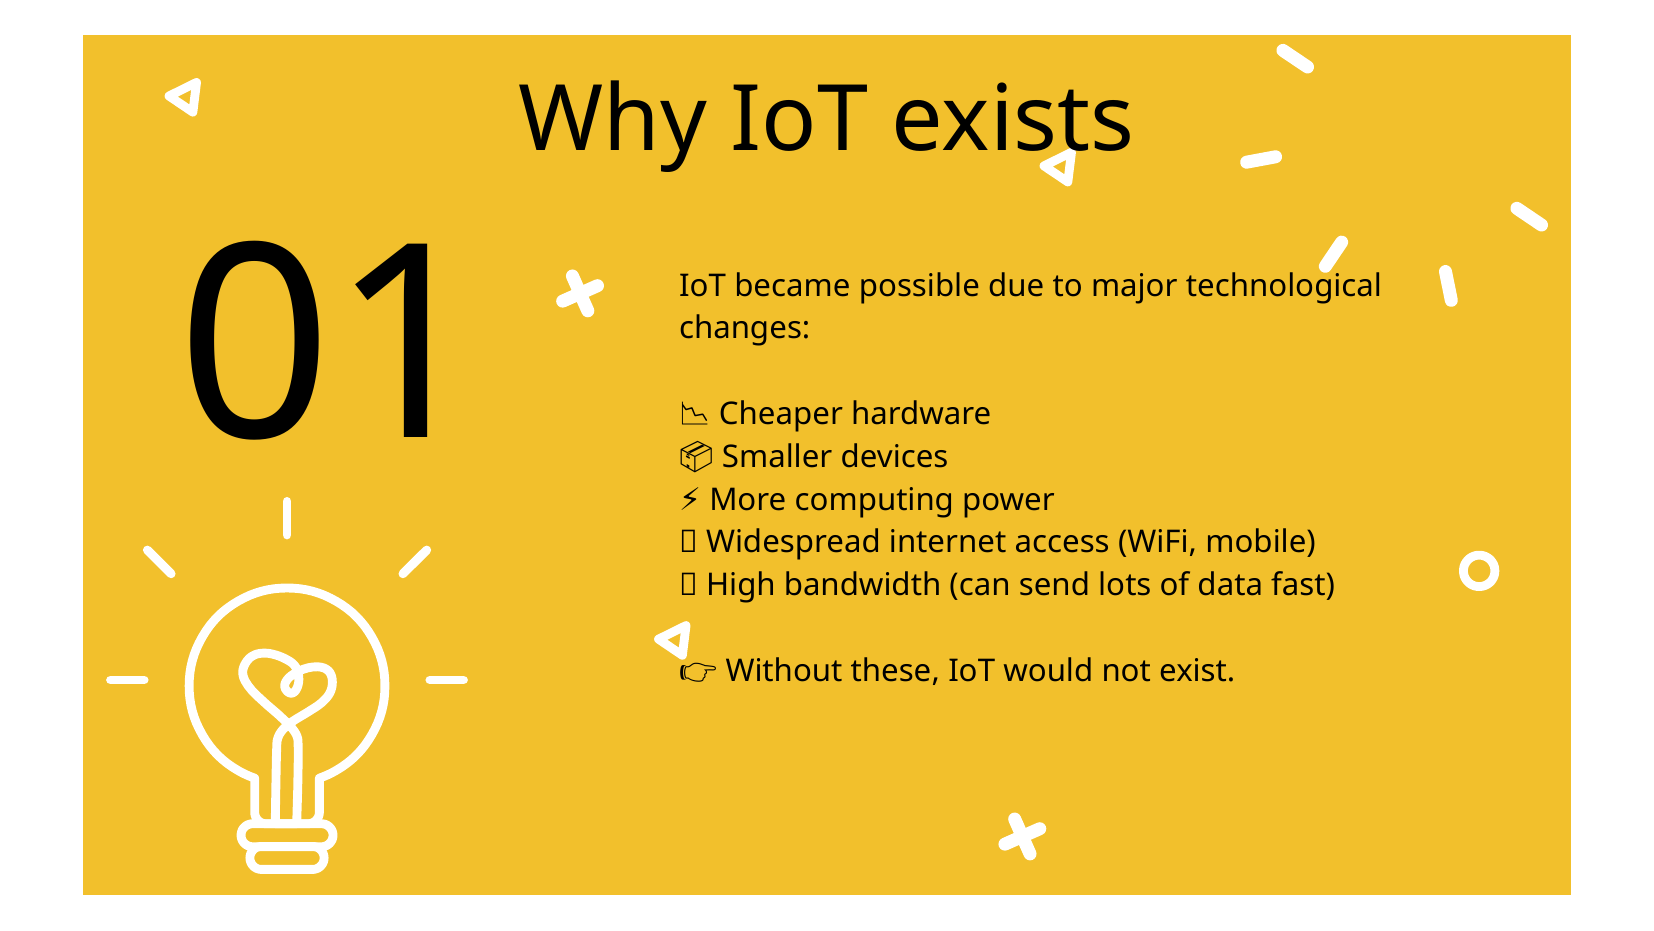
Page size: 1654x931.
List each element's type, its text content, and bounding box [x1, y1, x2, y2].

subtitle IoT became possible due to major technological changes: 📉 Cheaper hardware 📦 Smaller devices ⚡ More computing power 🌐 Widespread internet access (WiFi, mobile) 🚀 High bandwidth (can send lots of data fast) 👉 Without these, IoT would not exist. [679, 177, 1418, 931]
title Why IoT exists [82, 37, 1571, 193]
title 01 [177, 147, 523, 517]
